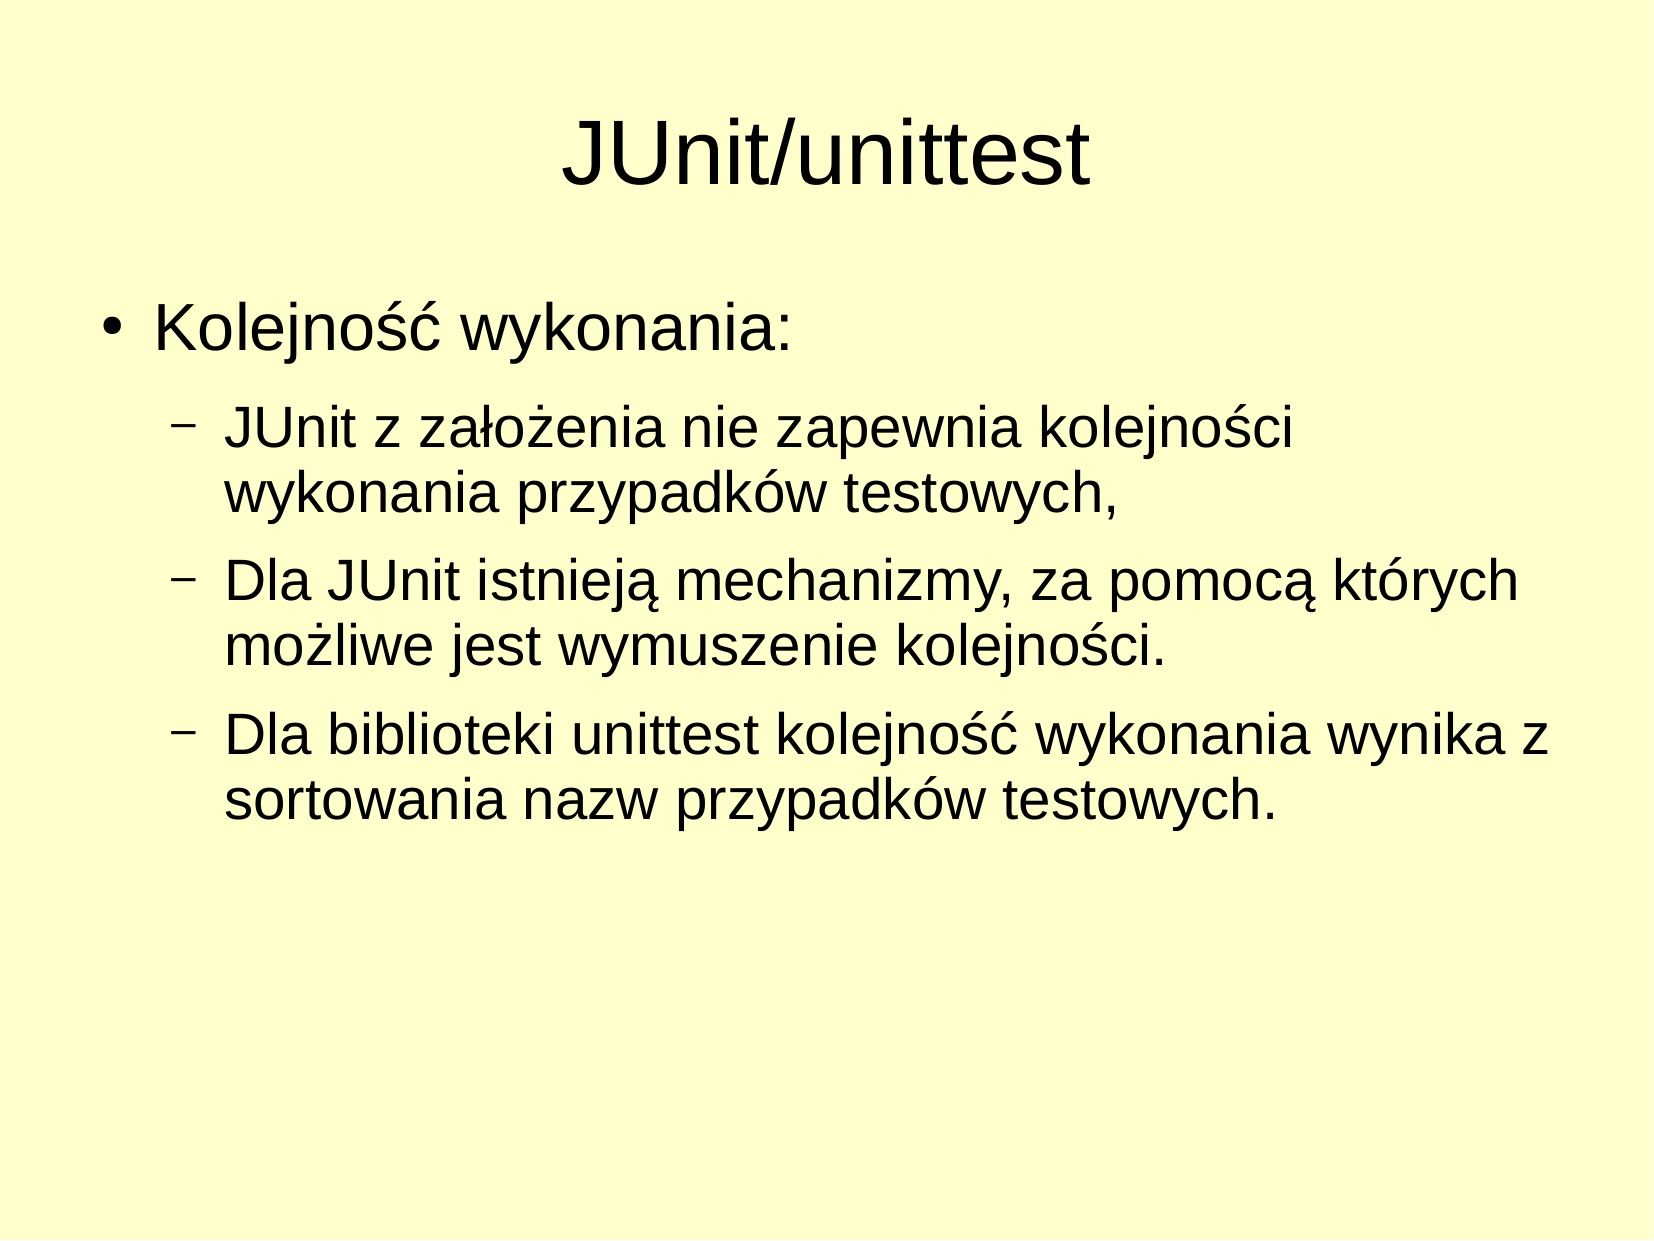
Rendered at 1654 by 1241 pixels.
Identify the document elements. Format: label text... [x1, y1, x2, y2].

title JUnit/unittest [82, 49, 1571, 257]
list Kolejność wykonania: JUnit z założenia nie zapewnia kolejności wykonania przypadków testowych, Dla JUnit istnieją mechanizmy, za pomocą których możliwe jest wymuszenie kolejności. Dla biblioteki unittest kolejność wykonania wynika z sortowania nazw przypadków testowych. [82, 290, 1571, 1109]
